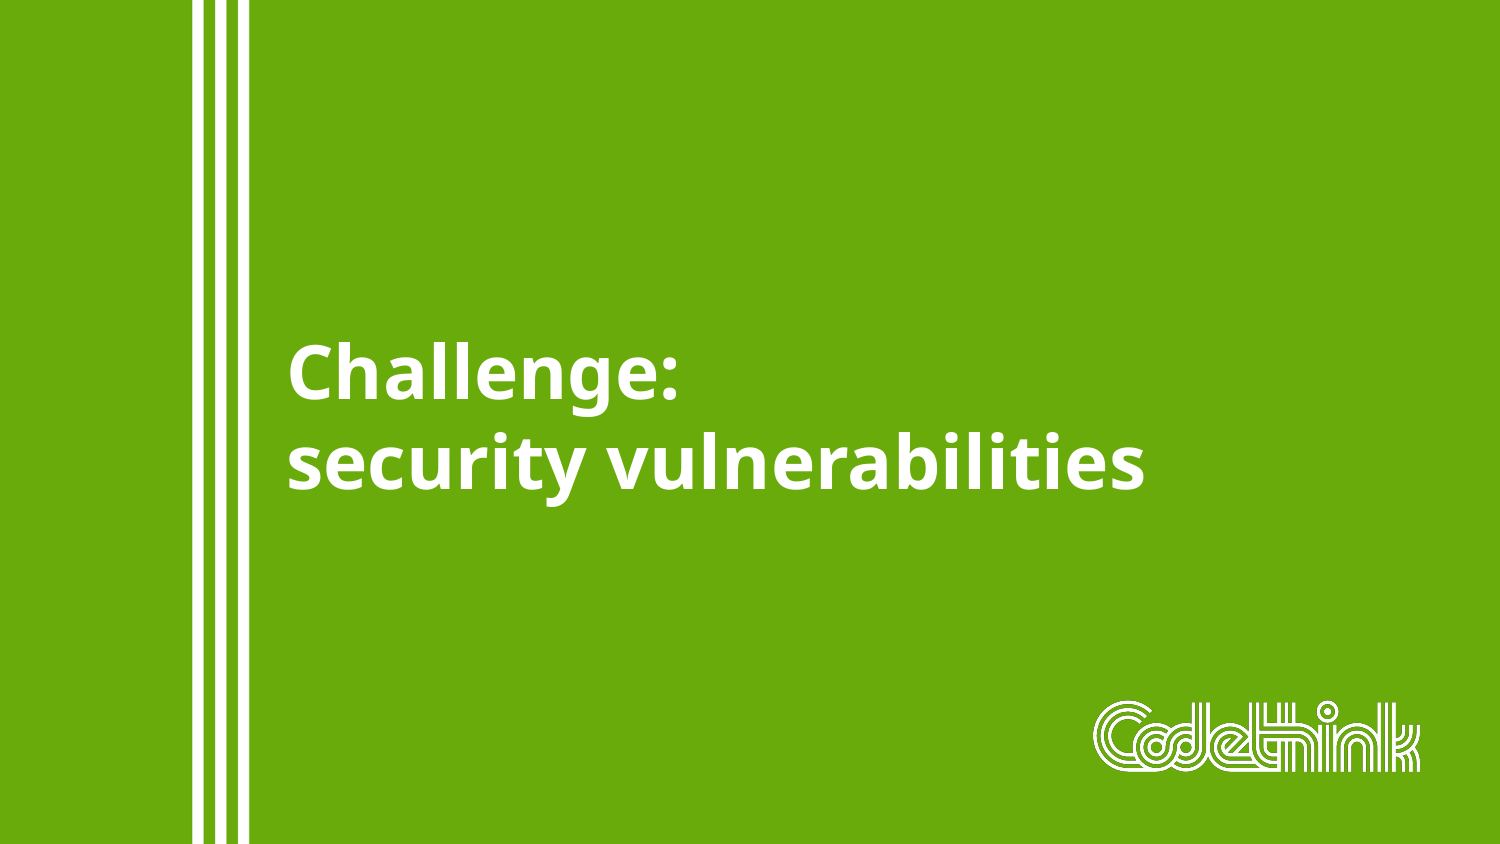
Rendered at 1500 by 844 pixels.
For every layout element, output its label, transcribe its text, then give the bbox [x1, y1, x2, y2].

title Challenge: security vulnerabilities [580, 102, 1485, 520]
picture [0, 0, 580, 844]
picture [1093, 699, 1420, 773]
